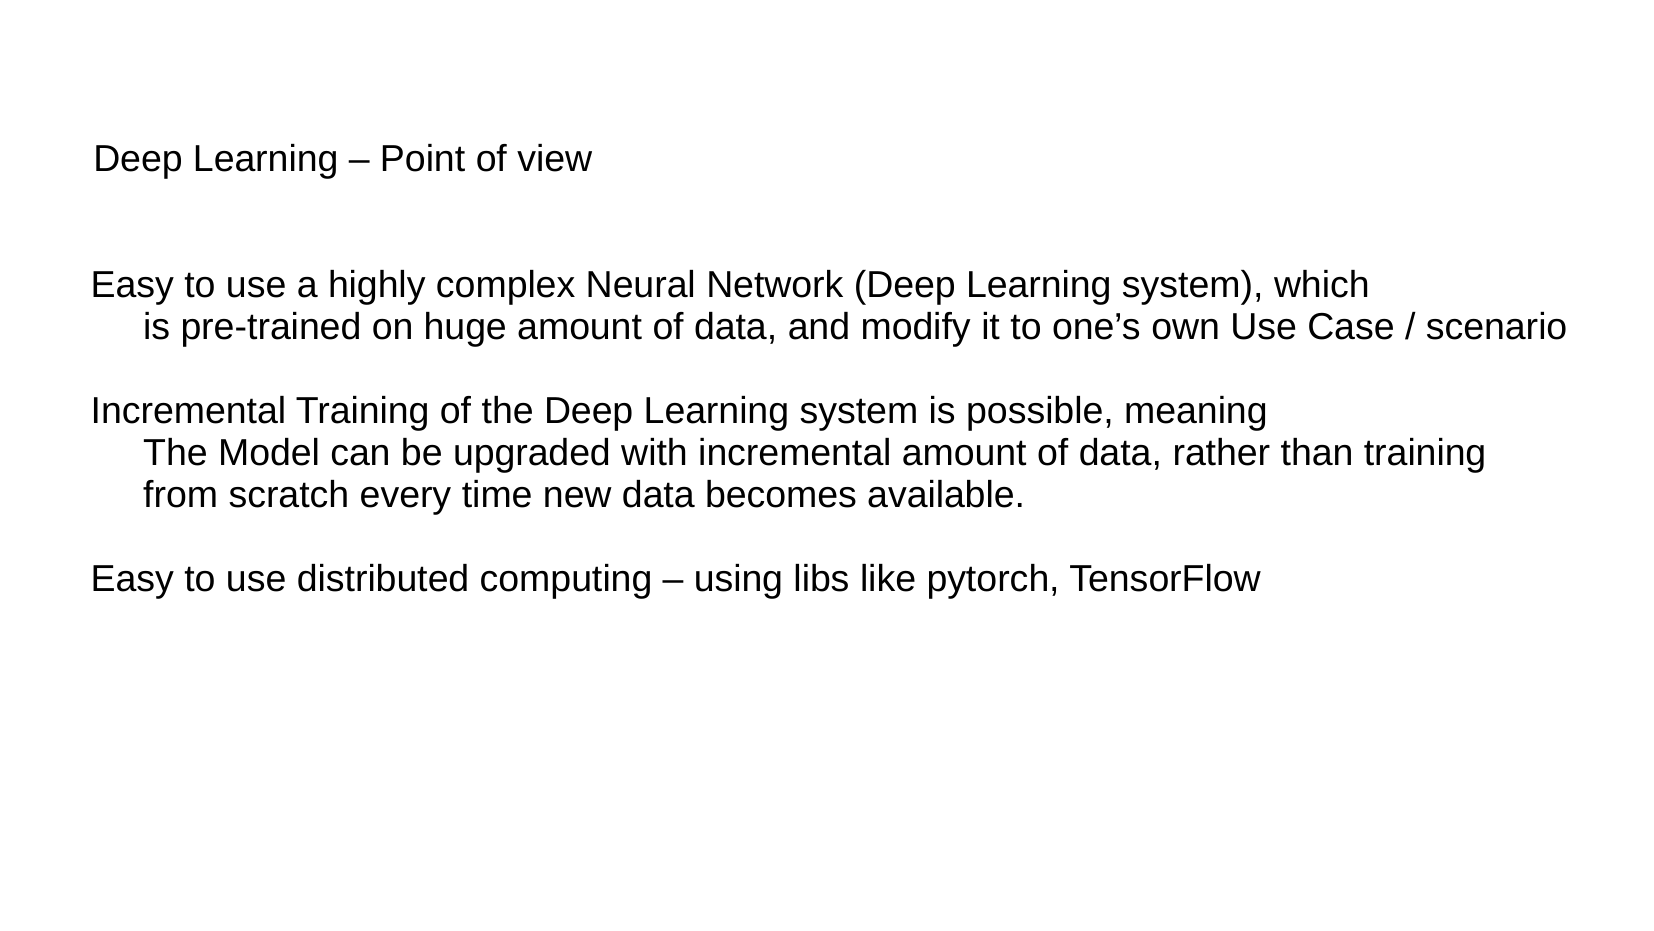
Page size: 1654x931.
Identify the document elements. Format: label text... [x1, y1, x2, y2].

text_box Easy to use a highly complex Neural Network (Deep Learning system), which is pre-trained on huge amount of data, and modify it to one’s own Use Case / scenario Incremental Training of the Deep Learning system is possible, meaning The Model can be upgraded with incremental amount of data, rather than training from scratch every time new data becomes available. Easy to use distributed computing – using libs like pytorch, TensorFlow [75, 256, 1583, 691]
text_box [63, 207, 1439, 752]
text_box Deep Learning – Point of view [78, 129, 686, 187]
